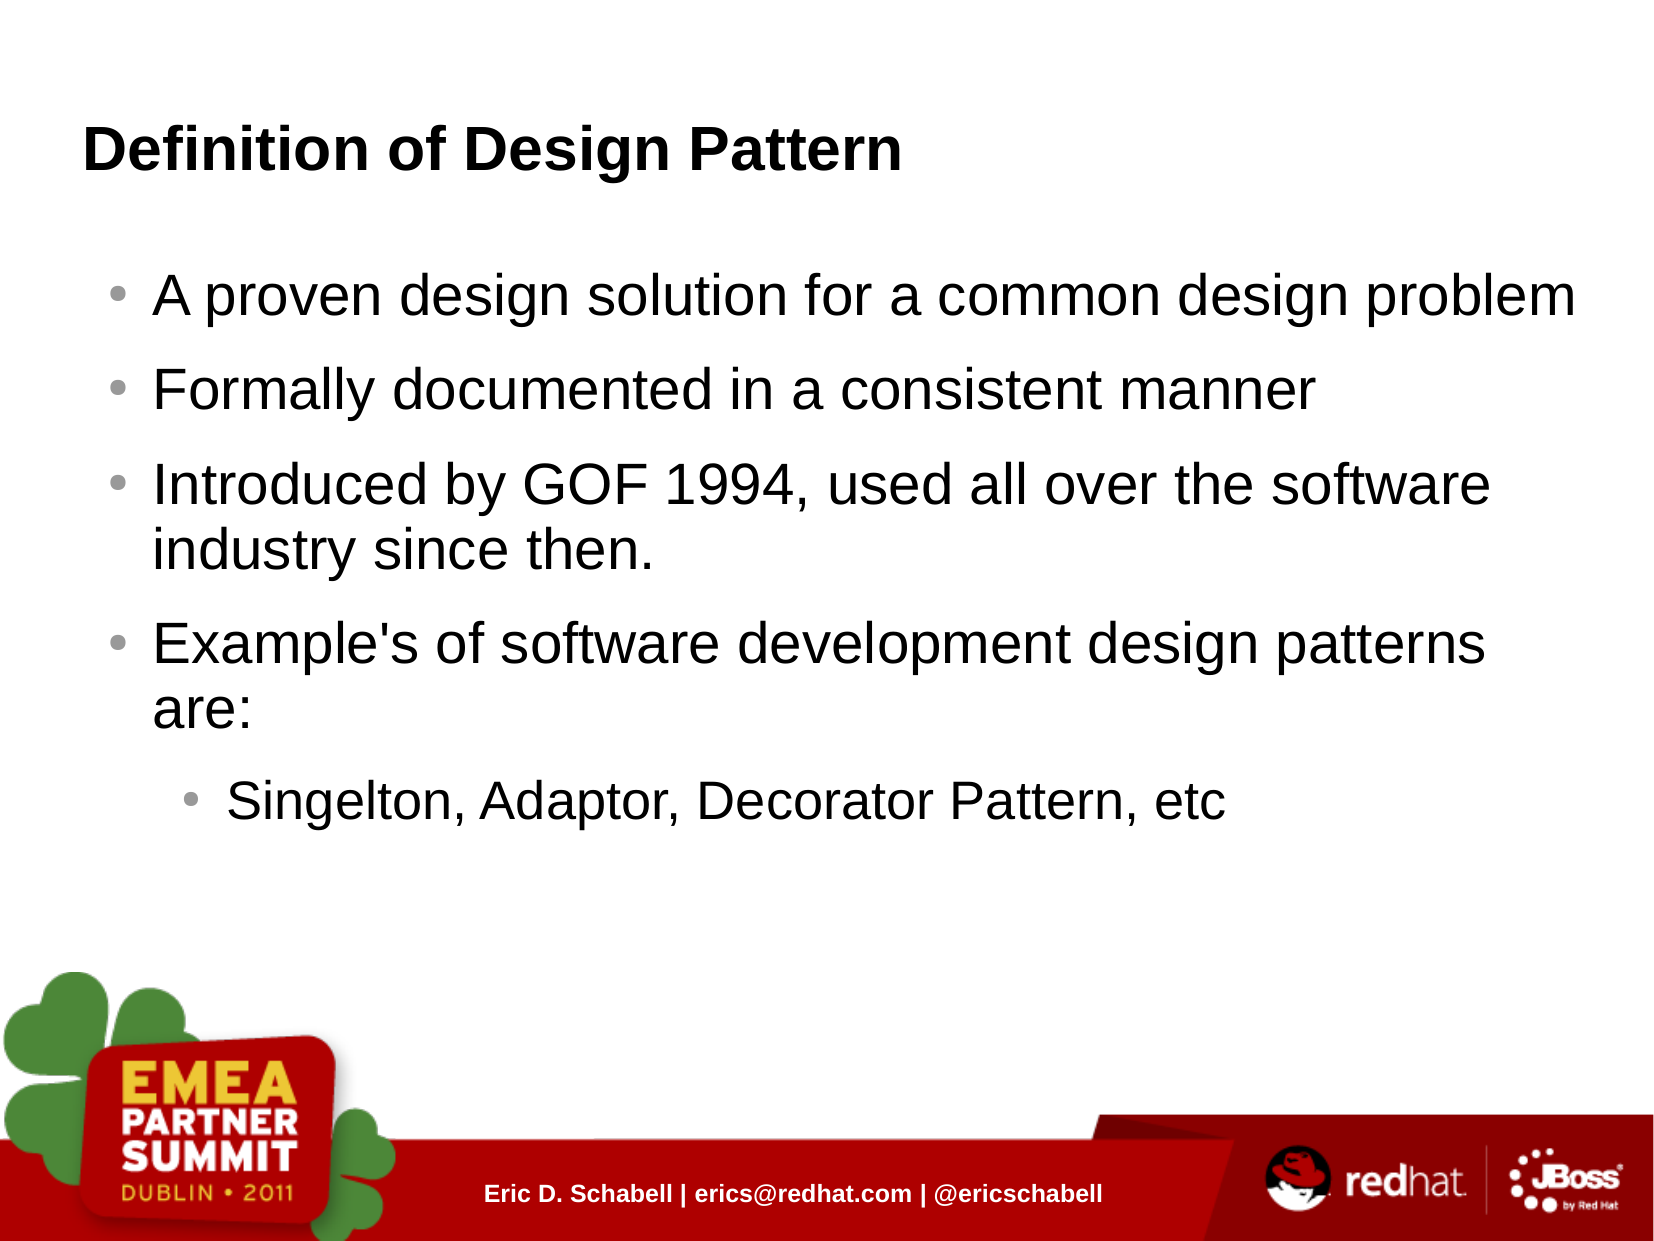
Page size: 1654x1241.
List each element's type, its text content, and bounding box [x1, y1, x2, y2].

title Definition of Design Pattern [82, 55, 1571, 243]
list A proven design solution for a common design problem Formally documented in a consistent manner Introduced by GOF 1994, used all over the software industry since then. Example's of software development design patterns are: Singelton, Adaptor, Decorator Pattern, etc [92, 262, 1581, 1042]
picture [0, 972, 1654, 1241]
